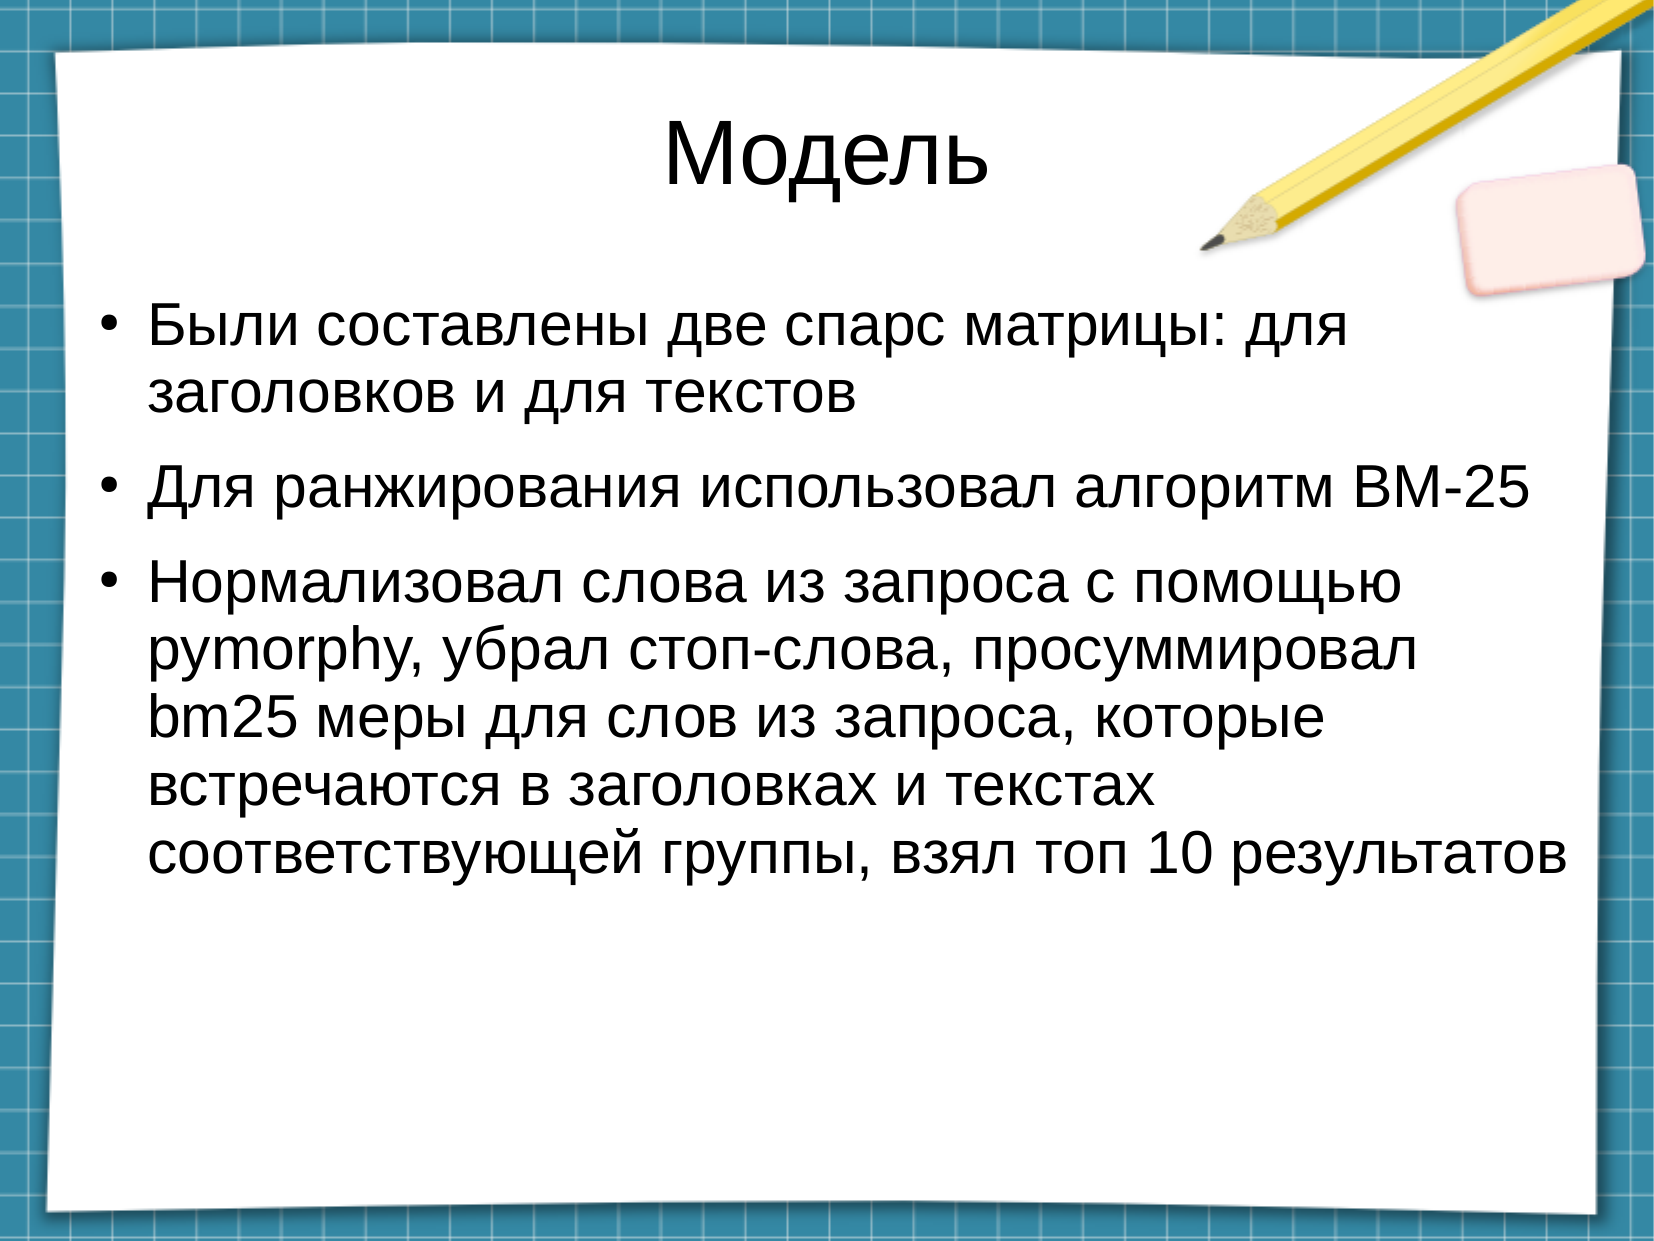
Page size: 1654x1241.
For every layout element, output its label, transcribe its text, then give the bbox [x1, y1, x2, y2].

list Были составлены две спарс матрицы: для заголовков и для текстов Для ранжирования использовал алгоритм BM-25 Нормализовал слова из запроса с помощью pymorphy, убрал стоп-слова, просуммировал bm25 меры для слов из запроса, которые встречаются в заголовках и текстах соответствующей группы, взял топ 10 результатов [82, 290, 1571, 1010]
picture [0, 0, 1654, 1241]
title Модель [82, 49, 1571, 257]
